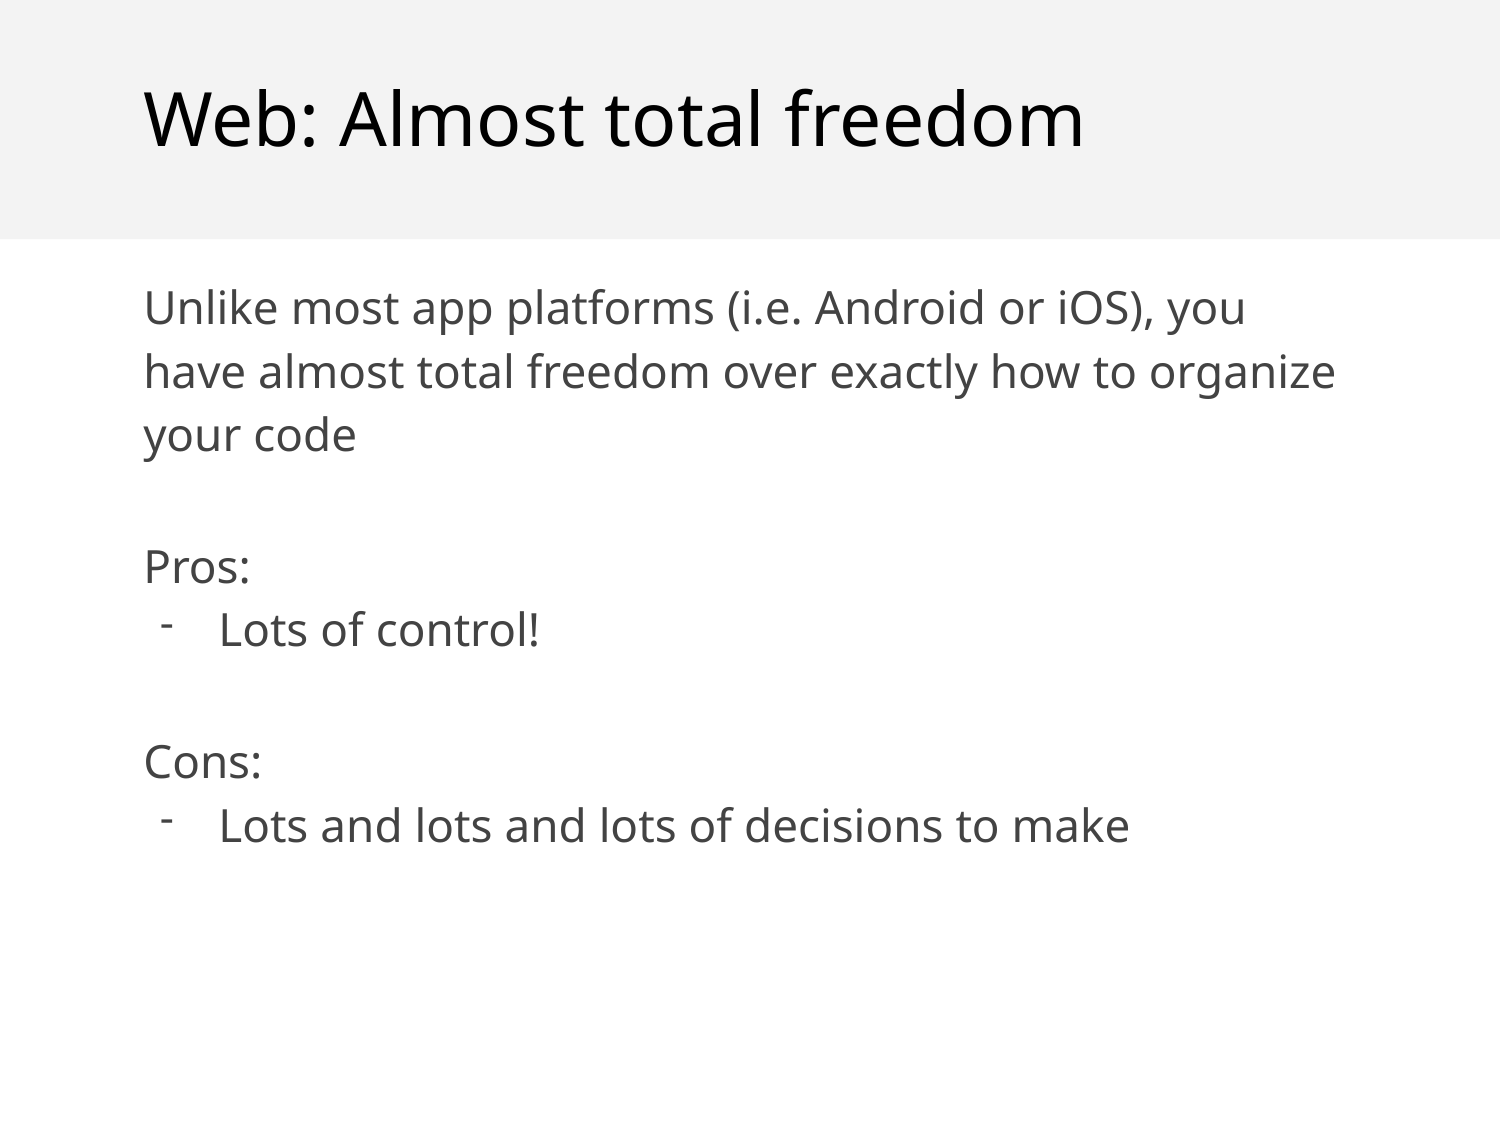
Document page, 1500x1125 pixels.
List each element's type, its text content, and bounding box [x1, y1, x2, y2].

list Unlike most app platforms (i.e. Android or iOS), you have almost total freedom over exactly how to organize your code Pros: Lots of control! Cons: Lots and lots and lots of decisions to make [128, 255, 1372, 1004]
title Web: Almost total freedom [128, 56, 1372, 183]
